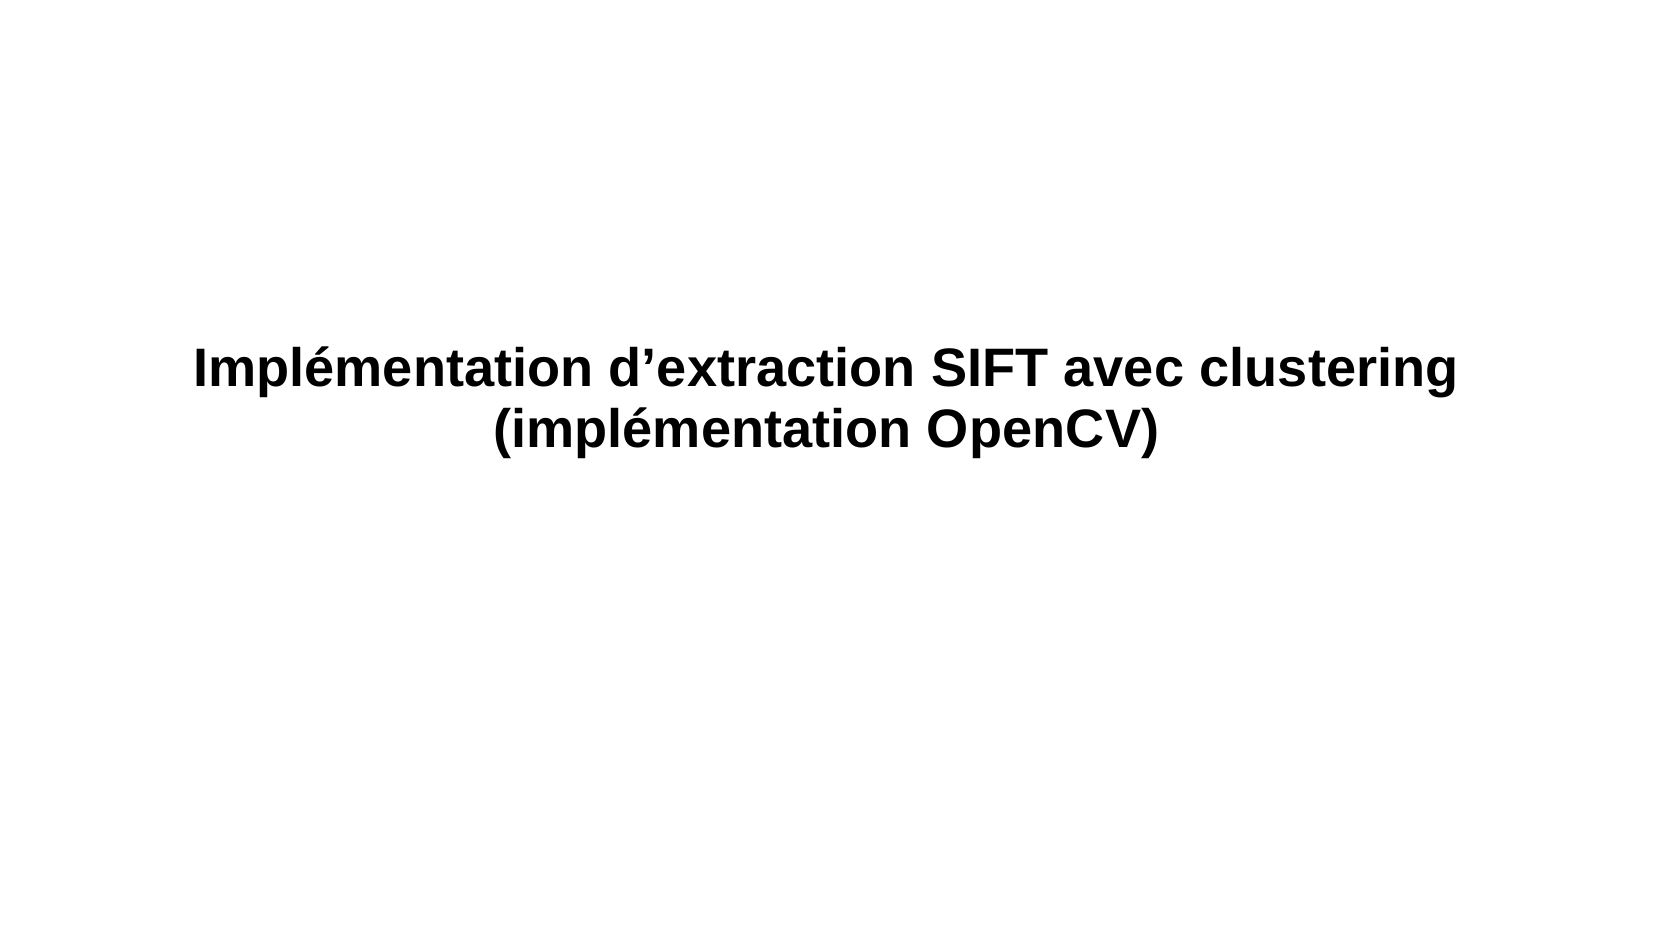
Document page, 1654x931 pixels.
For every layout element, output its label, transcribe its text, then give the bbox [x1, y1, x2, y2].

title Implémentation d’extraction SIFT avec clustering (implémentation OpenCV) [82, 320, 1571, 476]
